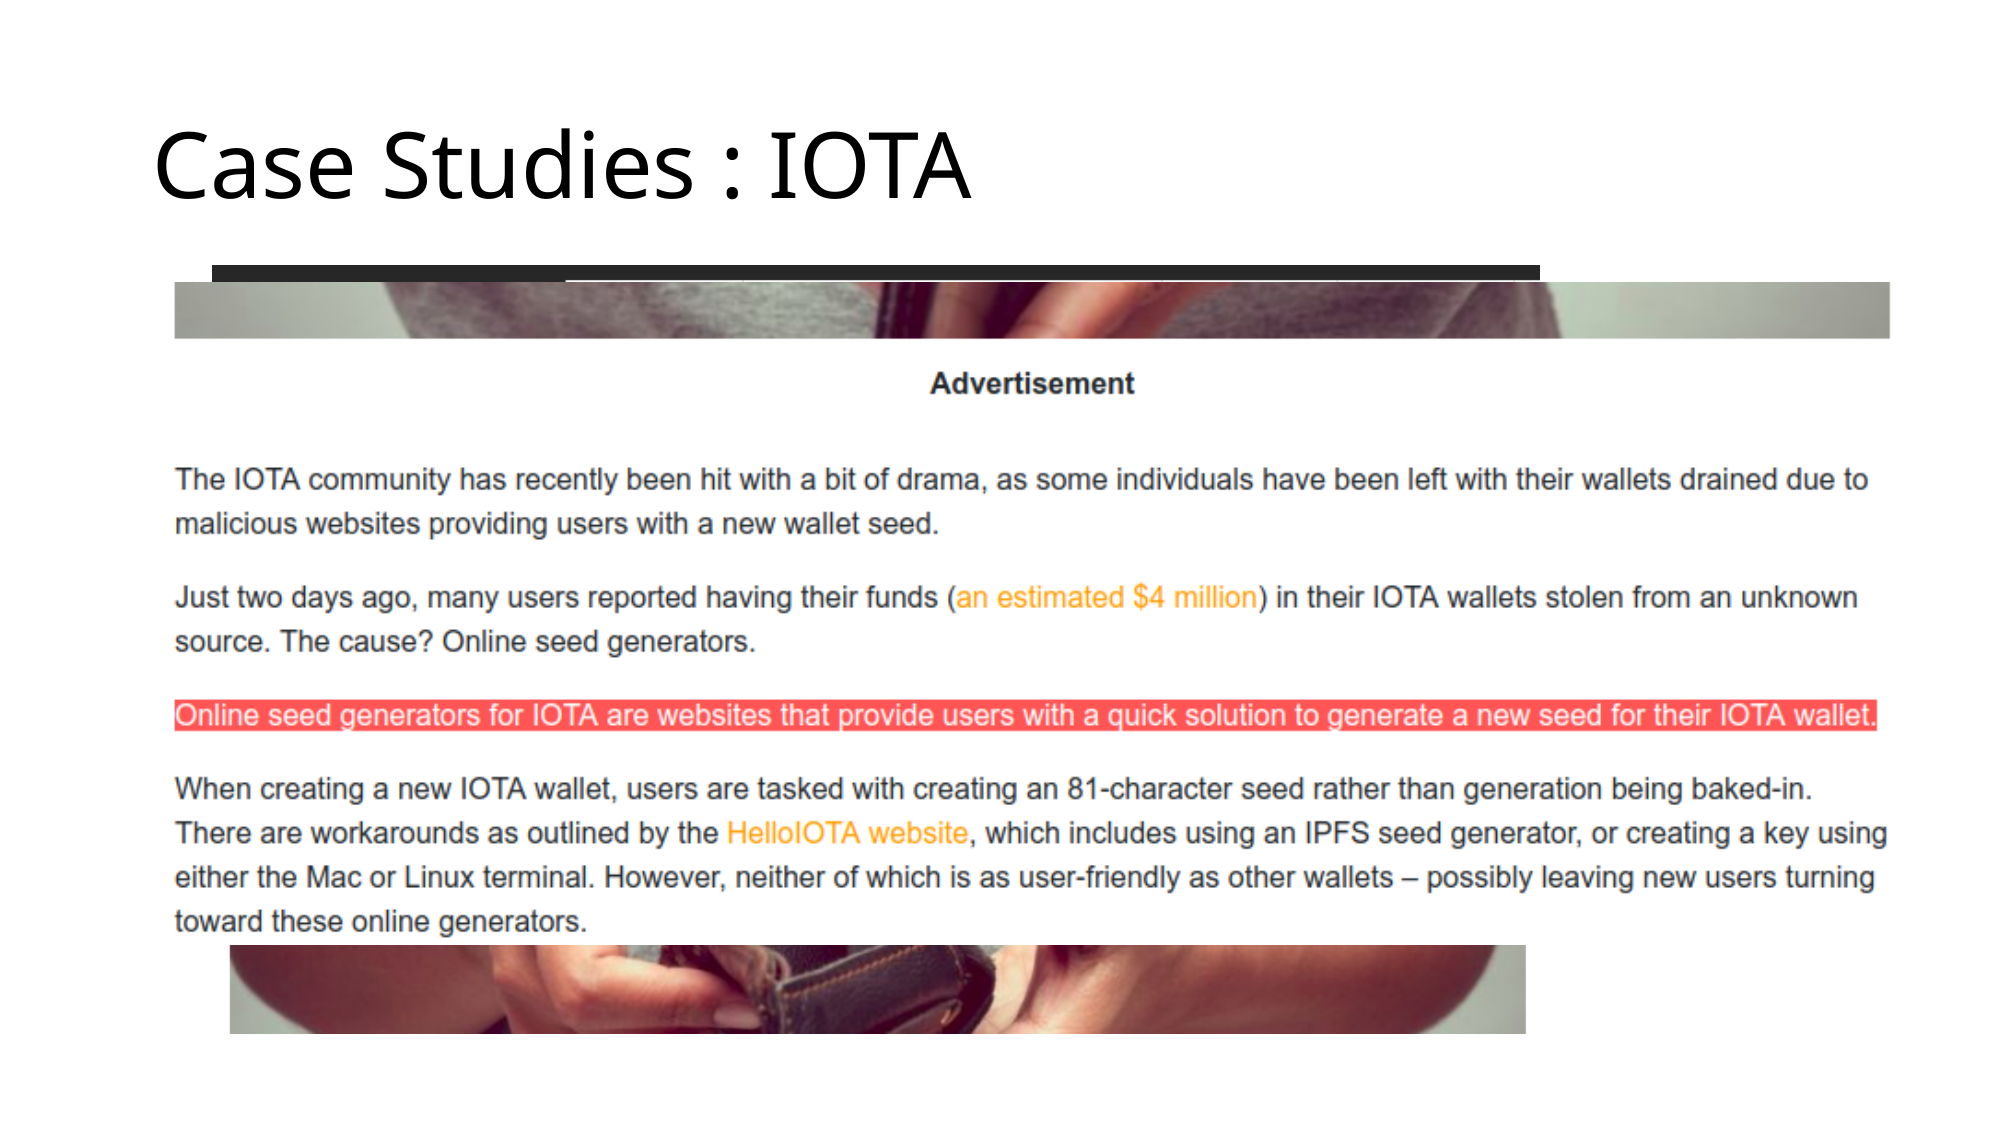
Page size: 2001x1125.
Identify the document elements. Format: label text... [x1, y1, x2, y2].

title Case Studies : IOTA [137, 59, 1863, 278]
picture [153, 265, 1905, 1034]
